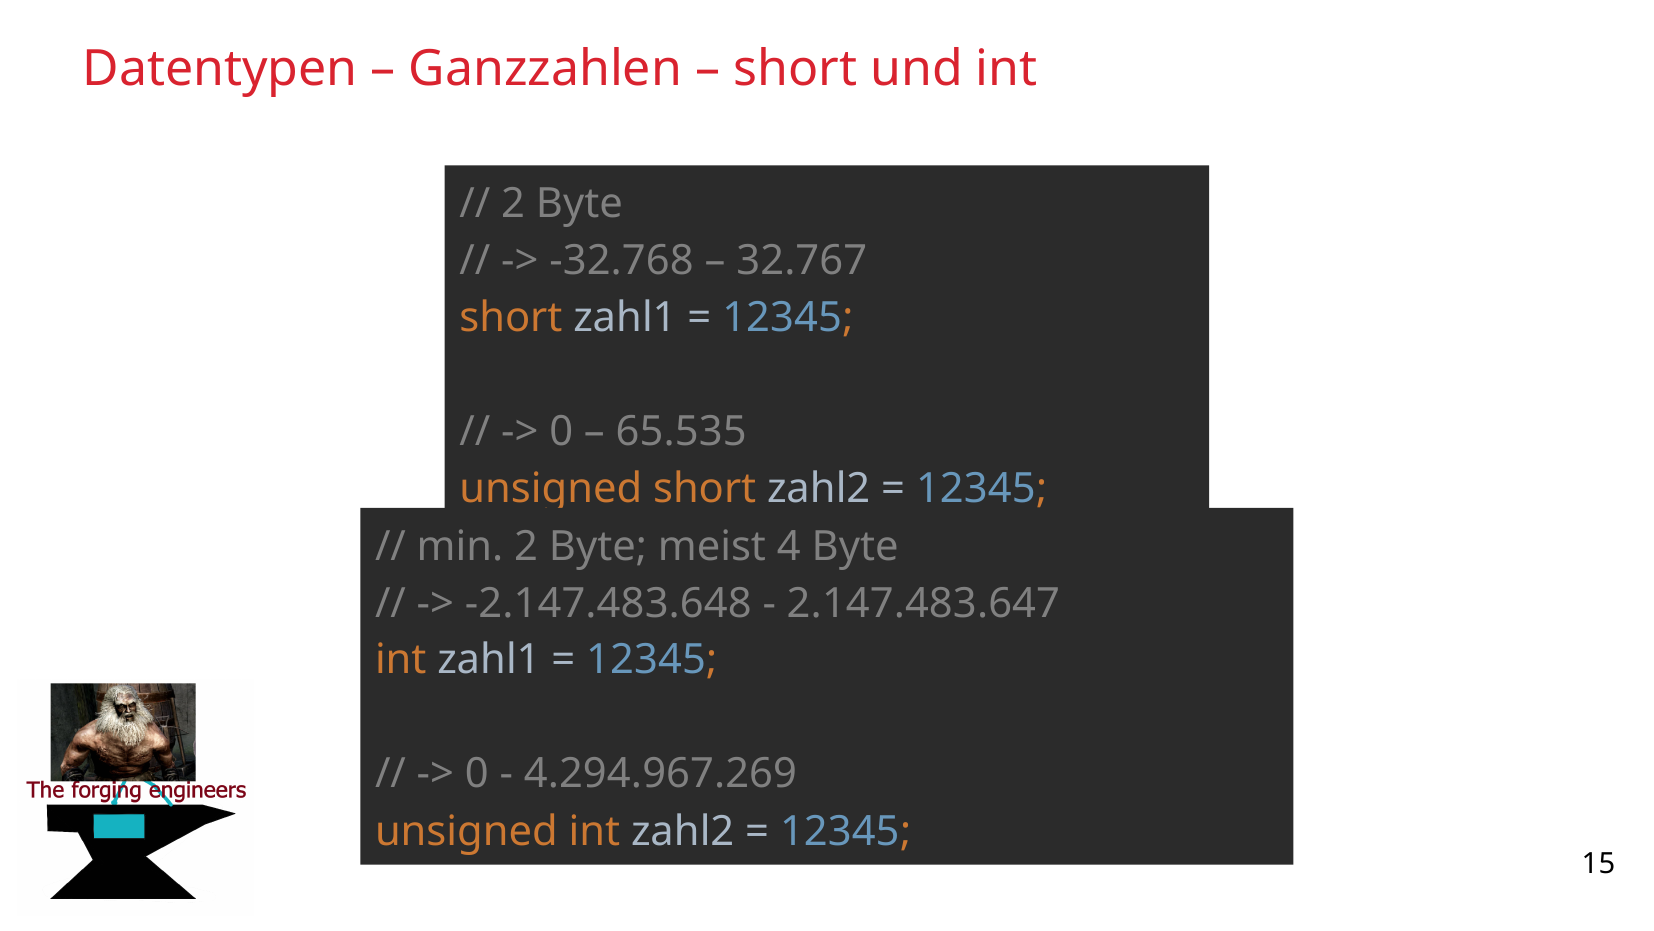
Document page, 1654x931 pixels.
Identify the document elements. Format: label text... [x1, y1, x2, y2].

title Datentypen – Ganzzahlen – short und int [82, 37, 1571, 95]
picture [17, 679, 254, 916]
text_box // min. 2 Byte; meist 4 Byte // -> -2.147.483.648 - 2.147.483.647 int zahl1 = 12345; // -> 0 - 4.294.967.269 unsigned int zahl2 = 12345; [360, 507, 1294, 807]
text_box // 2 Byte // -> -32.768 – 32.767 short zahl1 = 12345; // -> 0 – 65.535 unsigned short zahl2 = 12345; [444, 165, 1210, 464]
